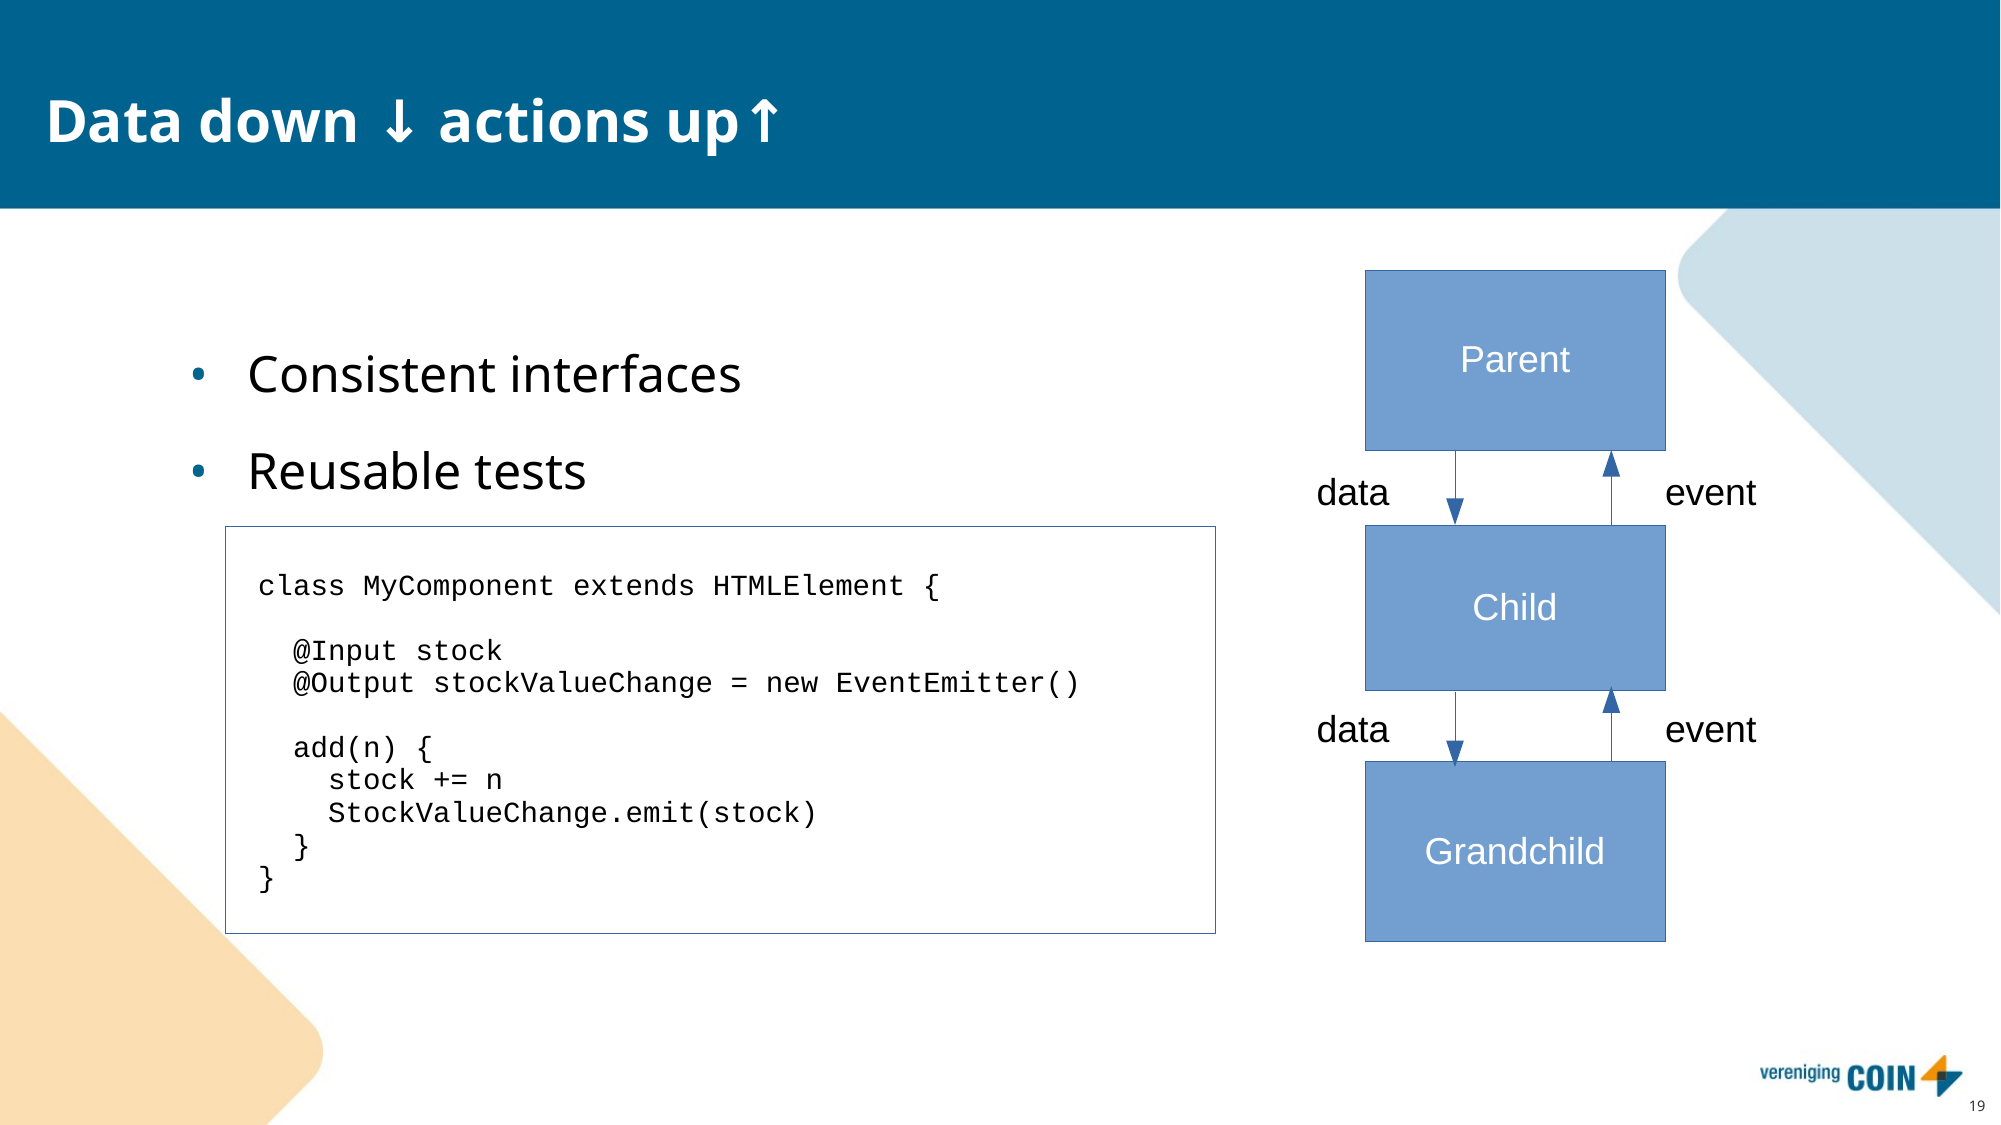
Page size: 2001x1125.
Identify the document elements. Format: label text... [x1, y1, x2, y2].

picture [0, 208, 2001, 1125]
text_box Consistent interfaces Reusable tests [174, 305, 1275, 555]
text_box Child [1365, 525, 1666, 691]
text_box Parent [1365, 270, 1666, 451]
text_box Grandchild [1365, 761, 1666, 942]
text_box event [1650, 465, 1786, 522]
text_box Data down ↓ actions up↑ [30, 31, 1969, 162]
text_box data [1301, 701, 1437, 758]
text_box event [1650, 701, 1786, 758]
text_box class MyComponent extends HTMLElement { @Input stock @Output stockValueChange = new EventEmitter() add(n) { stock += n StockValueChange.emit(stock) } } [225, 526, 1216, 934]
text_box data [1301, 464, 1437, 522]
